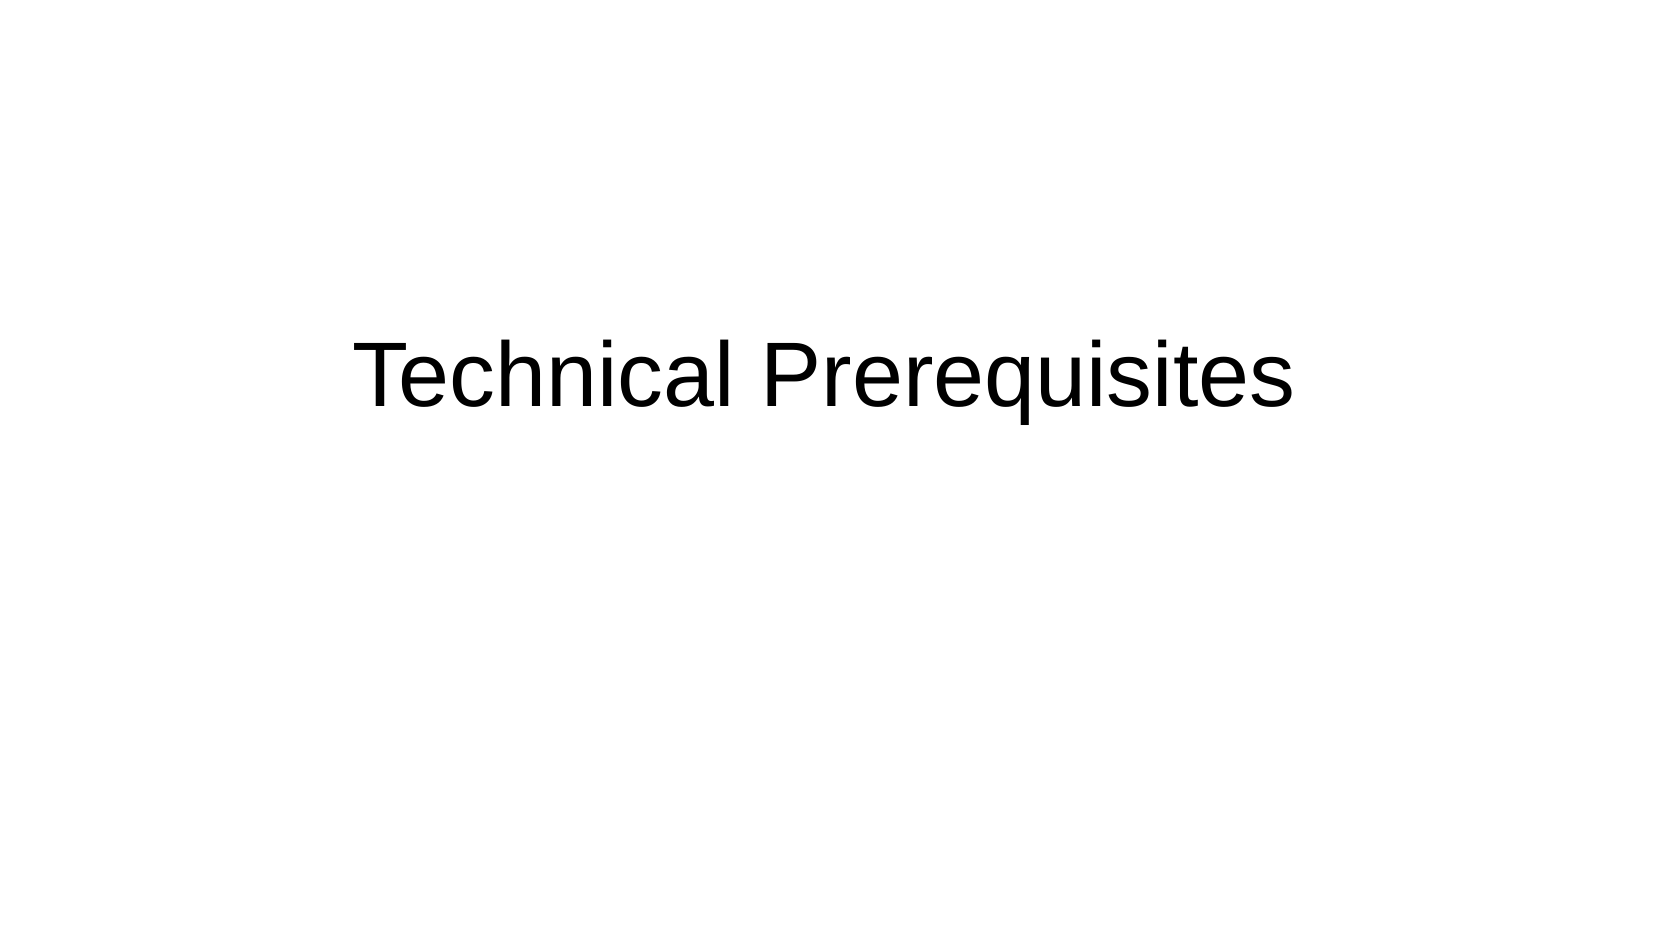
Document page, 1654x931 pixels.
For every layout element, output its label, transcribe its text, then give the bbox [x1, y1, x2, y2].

title Technical Prerequisites [37, 187, 1613, 563]
